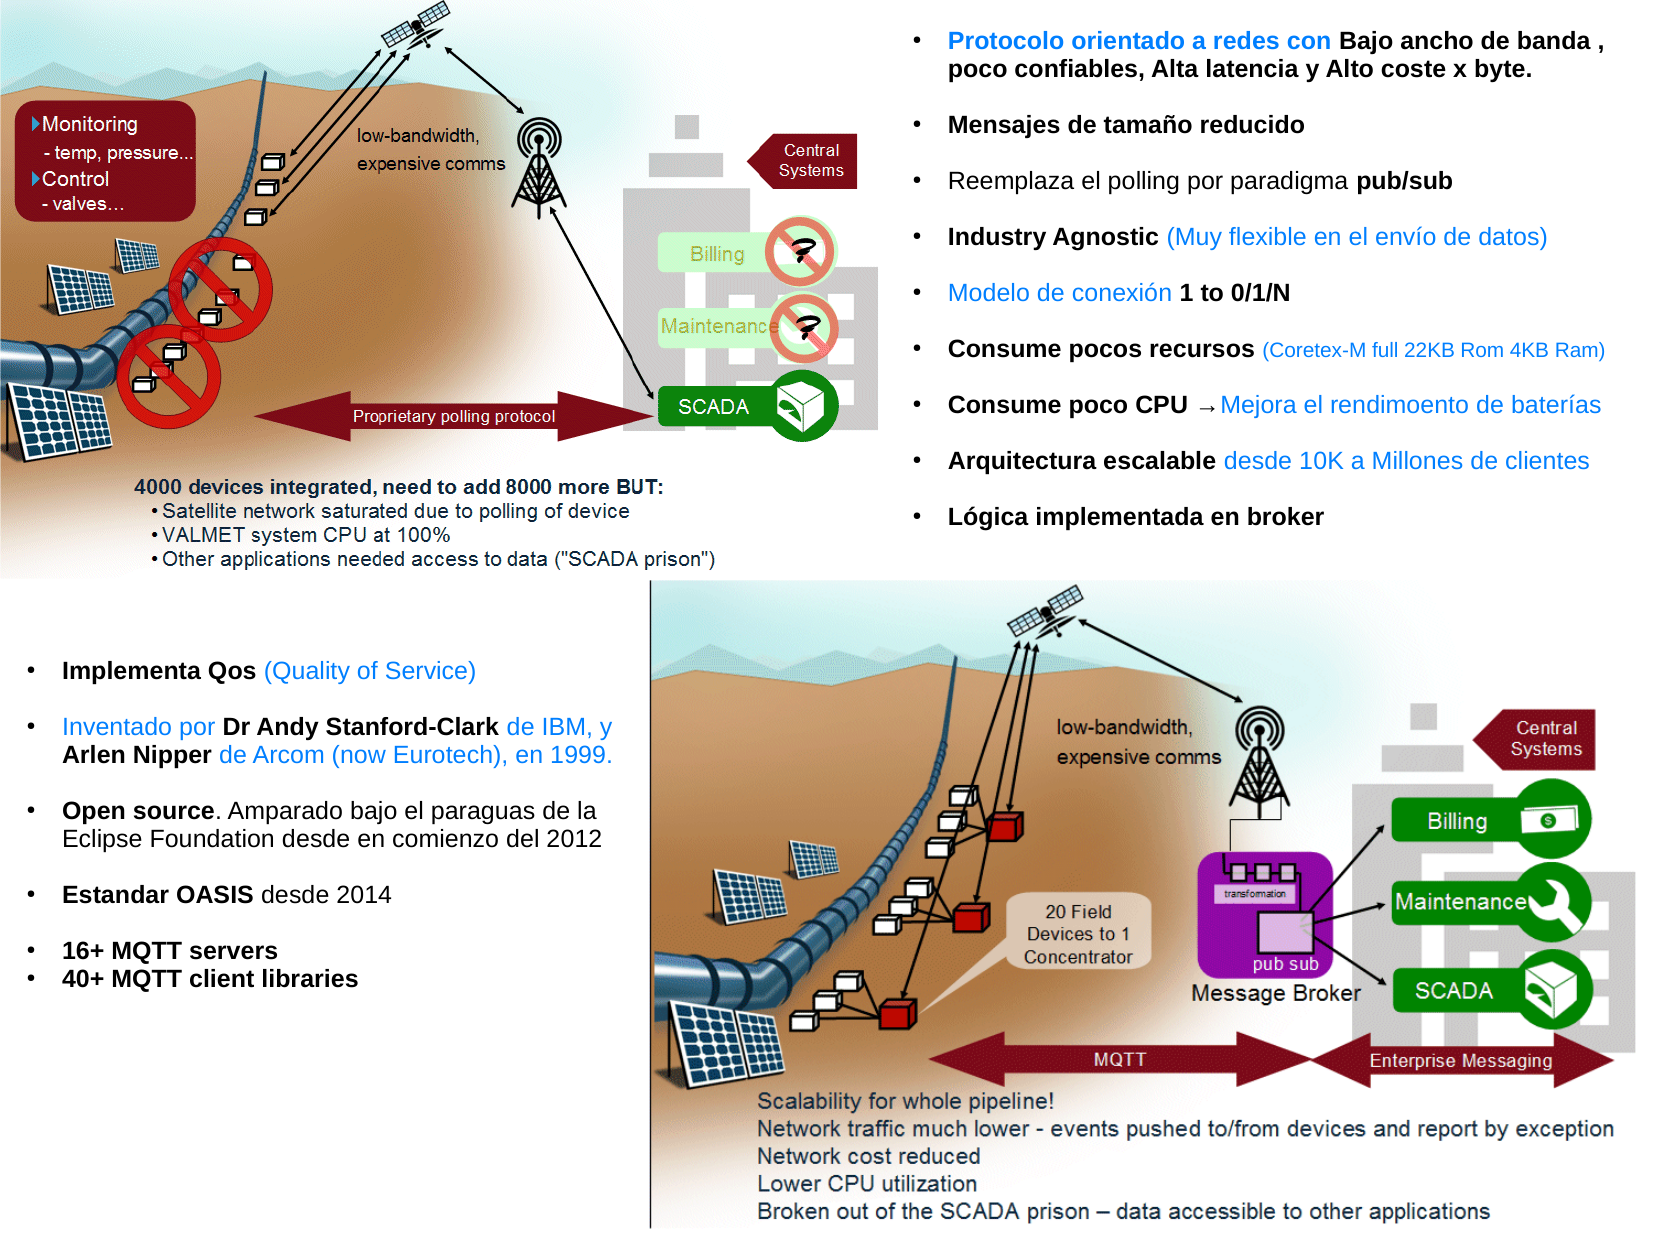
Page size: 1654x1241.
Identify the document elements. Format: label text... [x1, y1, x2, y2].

picture [649, 580, 1642, 1229]
picture [0, 0, 886, 579]
text_box Implementa Qos (Quality of Service) Inventado por Dr Andy Stanford-Clark de IBM, y Arlen Nipper de Arcom (now Eurotech), en 1999. Open source. Amparado bajo el paraguas de la Eclipse Foundation desde en comienzo del 2012 Estandar OASIS desde 2014 16+ MQTT servers 40+ MQTT client libraries [11, 649, 638, 1063]
text_box Protocolo orientado a redes con Bajo ancho de banda , poco confiables, Alta latencia y Alto coste x byte. Mensajes de tamaño reducido Reemplaza el polling por paradigma pub/sub Industry Agnostic (Muy flexible en el envío de datos) Modelo de conexión 1 to 0/1/N Consume pocos recursos (Coretex-M full 22KB Rom 4KB Ram) Consume poco CPU →Mejora el rendimoento de baterías Arquitectura escalable desde 10K a Millones de clientes Lógica implementada en broker [897, 19, 1642, 567]
